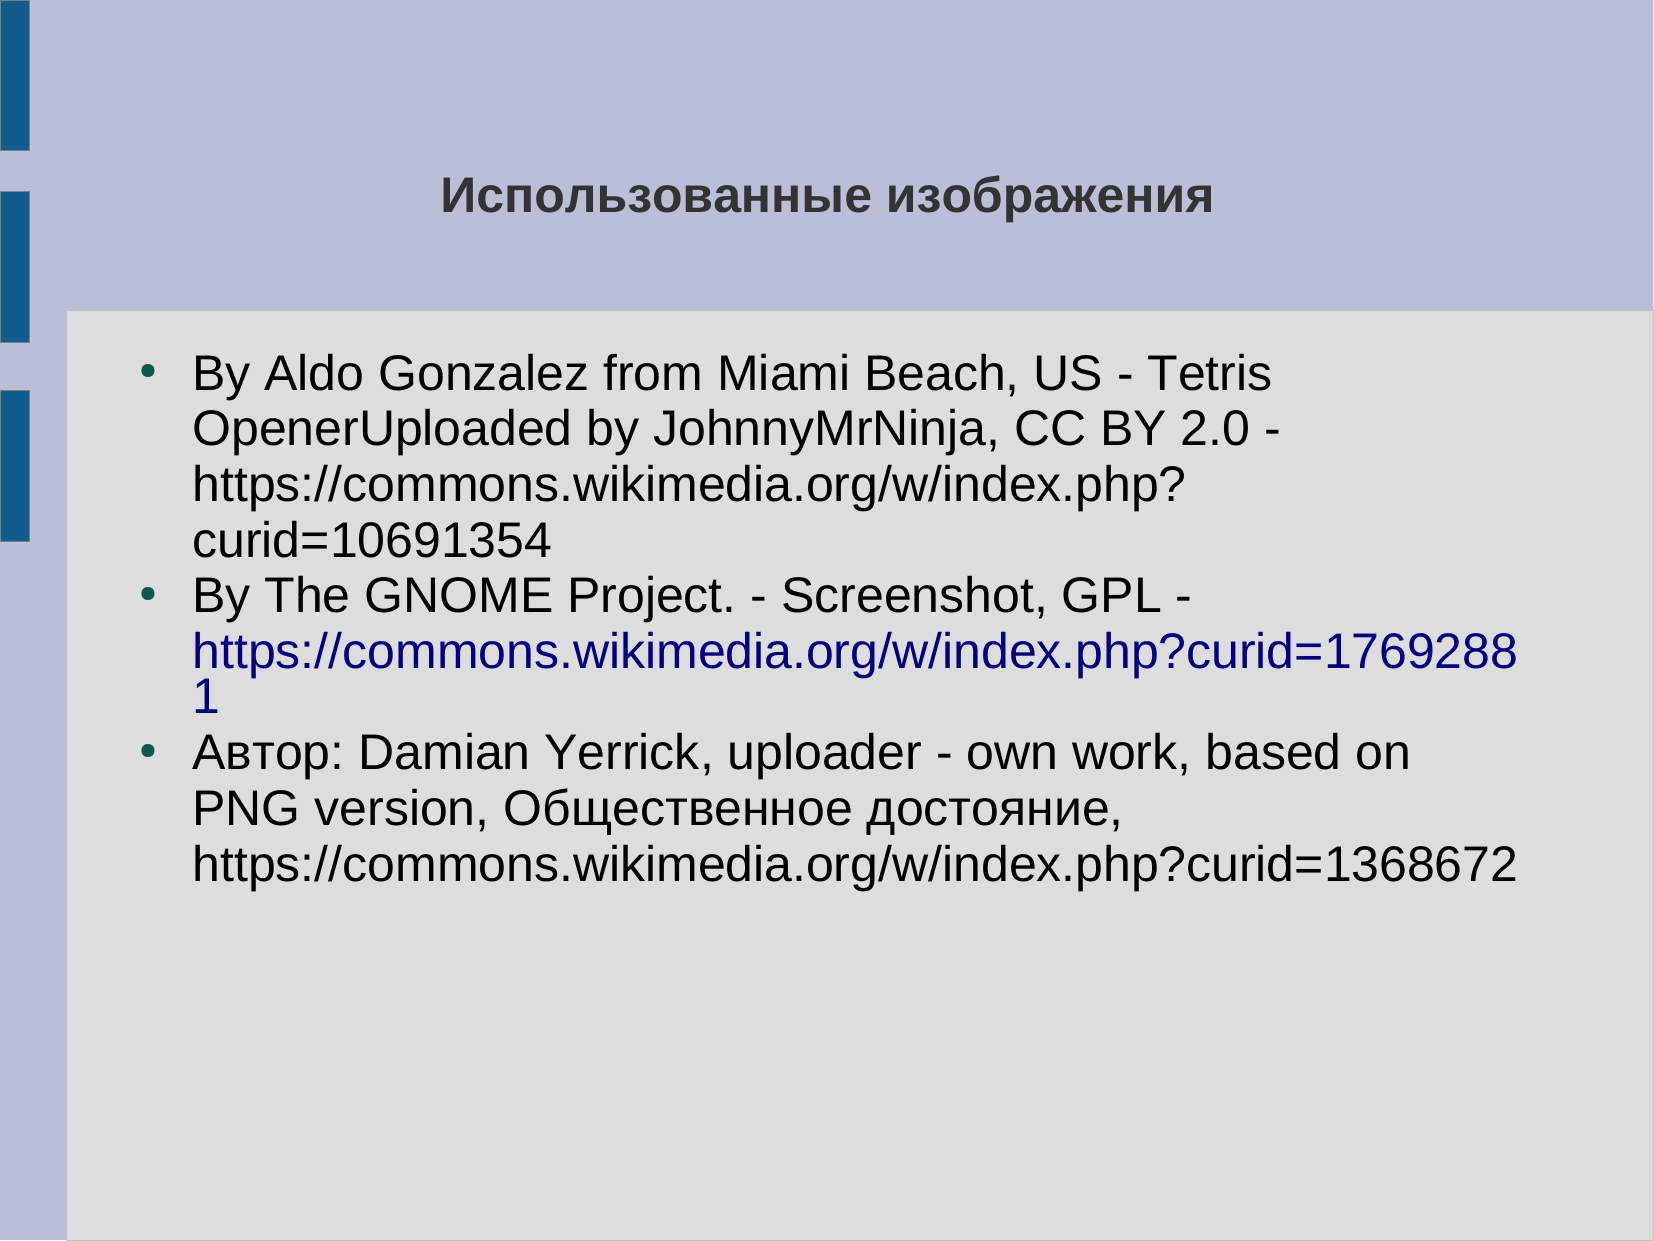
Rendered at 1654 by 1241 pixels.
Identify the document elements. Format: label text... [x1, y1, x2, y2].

title Использованные изображения [121, 91, 1534, 299]
list By Aldo Gonzalez from Miami Beach, US - Tetris OpenerUploaded by JohnnyMrNinja, CC BY 2.0 - https://commons.wikimedia.org/w/index.php?curid=10691354 By The GNOME Project. - Screenshot, GPL - https://commons.wikimedia.org/w/index.php?curid=17692881 Автор: Damian Yerrick, uploader - own work, based on PNG version, Общественное достояние, https://commons.wikimedia.org/w/index.php?curid=1368672 [121, 344, 1534, 1127]
